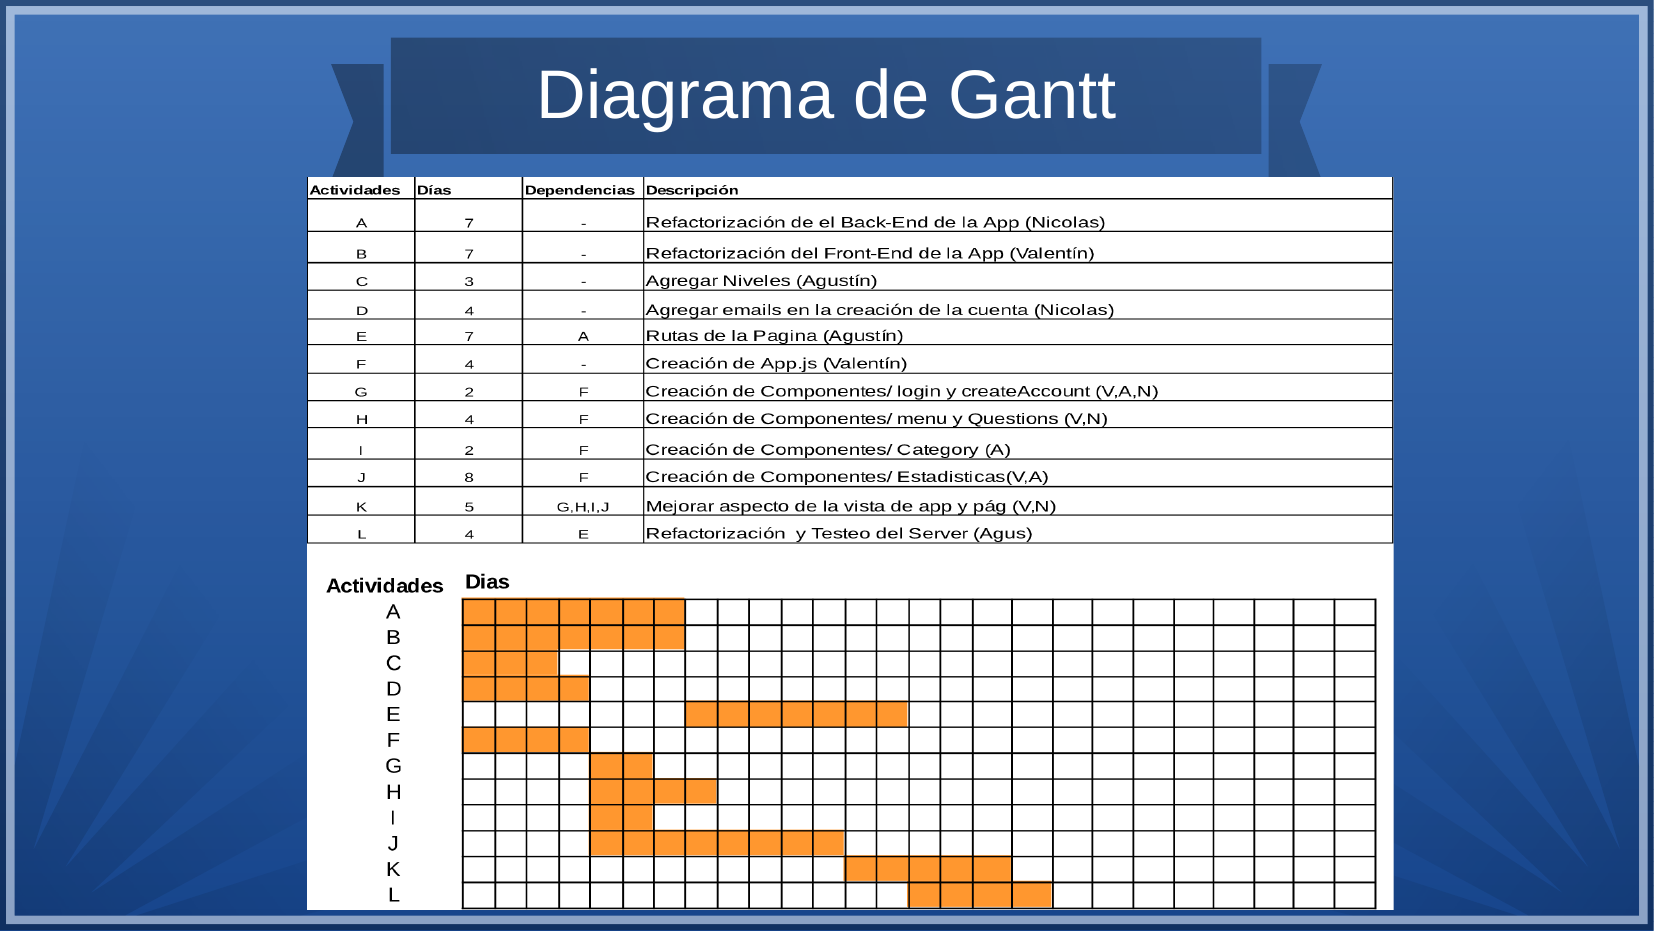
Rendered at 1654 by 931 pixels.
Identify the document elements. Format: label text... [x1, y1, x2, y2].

picture [307, 177, 1394, 910]
title Diagrama de Gantt [389, 35, 1264, 154]
